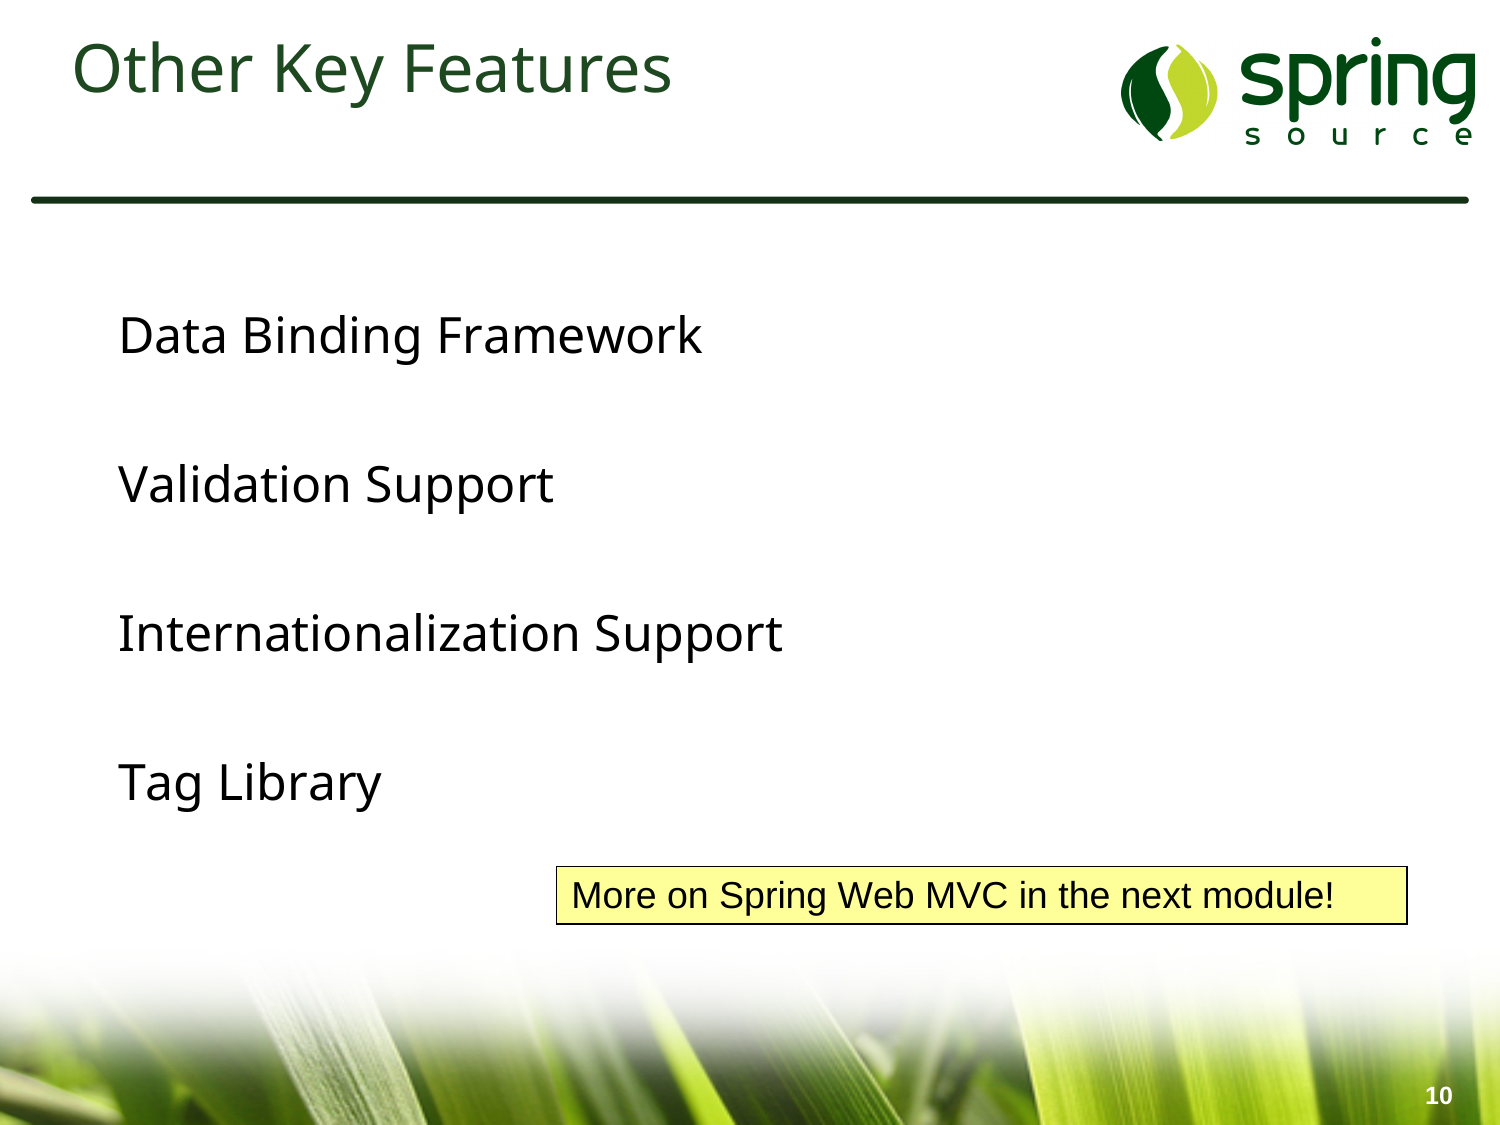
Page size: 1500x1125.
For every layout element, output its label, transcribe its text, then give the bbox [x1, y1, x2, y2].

picture [1121, 37, 1475, 145]
title Other Key Features [56, 13, 1089, 176]
picture [0, 944, 1500, 1125]
text_box More on Spring Web MVC in the next module! [556, 866, 1407, 925]
list Data Binding Framework Validation Support Internationalization Support Tag Library [103, 292, 1394, 956]
